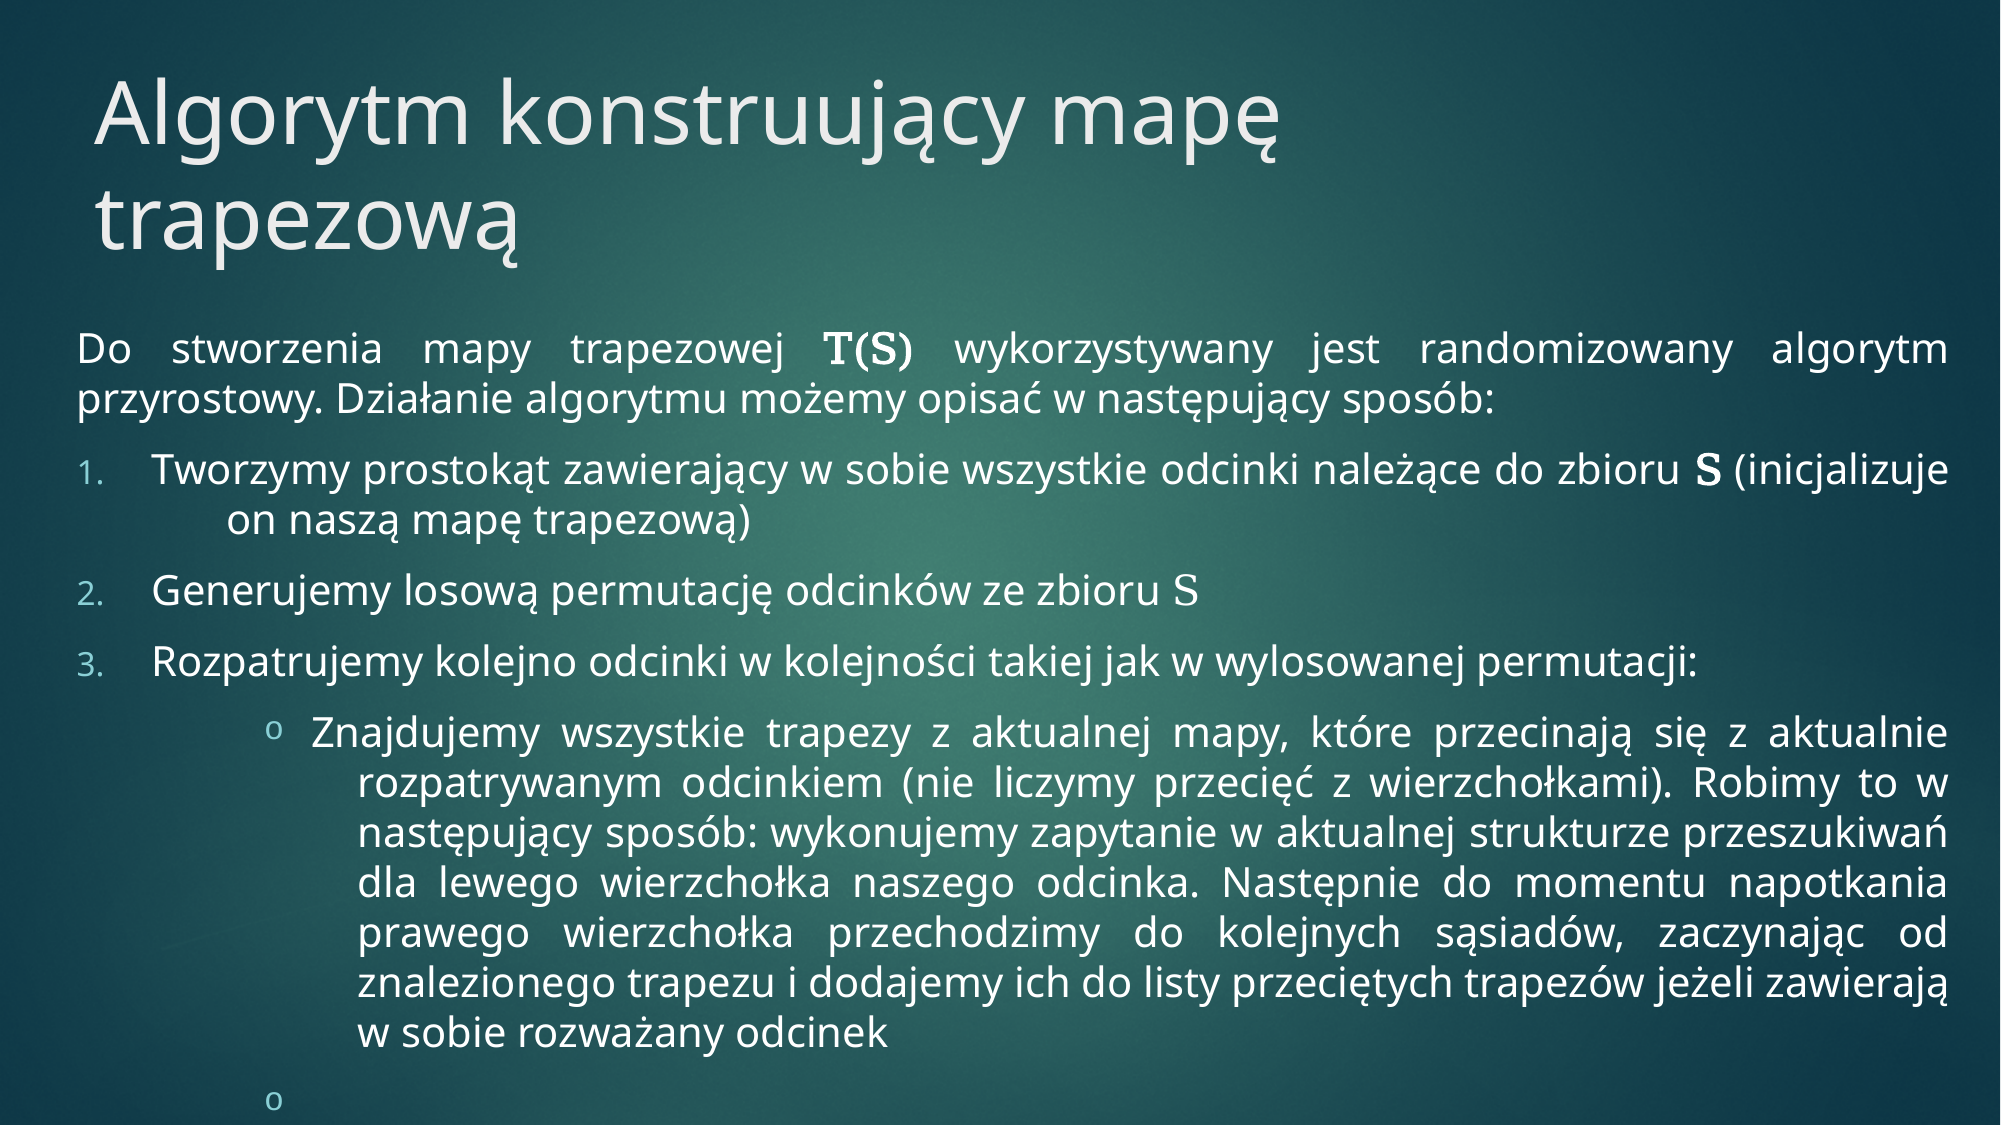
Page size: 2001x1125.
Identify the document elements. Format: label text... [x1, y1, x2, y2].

title Algorytm konstruujący mapę trapezową [79, 49, 1545, 280]
list Do stworzenia mapy trapezowej T(S) wykorzystywany jest randomizowany algorytm przyrostowy. Działanie algorytmu możemy opisać w następujący sposób: Tworzymy prostokąt zawierający w sobie wszystkie odcinki należące do zbioru S (inicjalizuje on naszą mapę trapezową) Generujemy losową permutację odcinków ze zbioru S Rozpatrujemy kolejno odcinki w kolejności takiej jak w wylosowanej permutacji: Znajdujemy wszystkie trapezy z aktualnej mapy, które przecinają się z aktualnie rozpatrywanym odcinkiem (nie liczymy przecięć z wierzchołkami). Robimy to w następujący sposób: wykonujemy zapytanie w aktualnej strukturze przeszukiwań dla lewego wierzchołka naszego odcinka. Następnie do momentu napotkania prawego wierzchołka przechodzimy do kolejnych sąsiadów, zaczynając od znalezionego trapezu i dodajemy ich do listy przeciętych trapezów jeżeli zawierają w sobie rozważany odcinek [61, 314, 1965, 1077]
